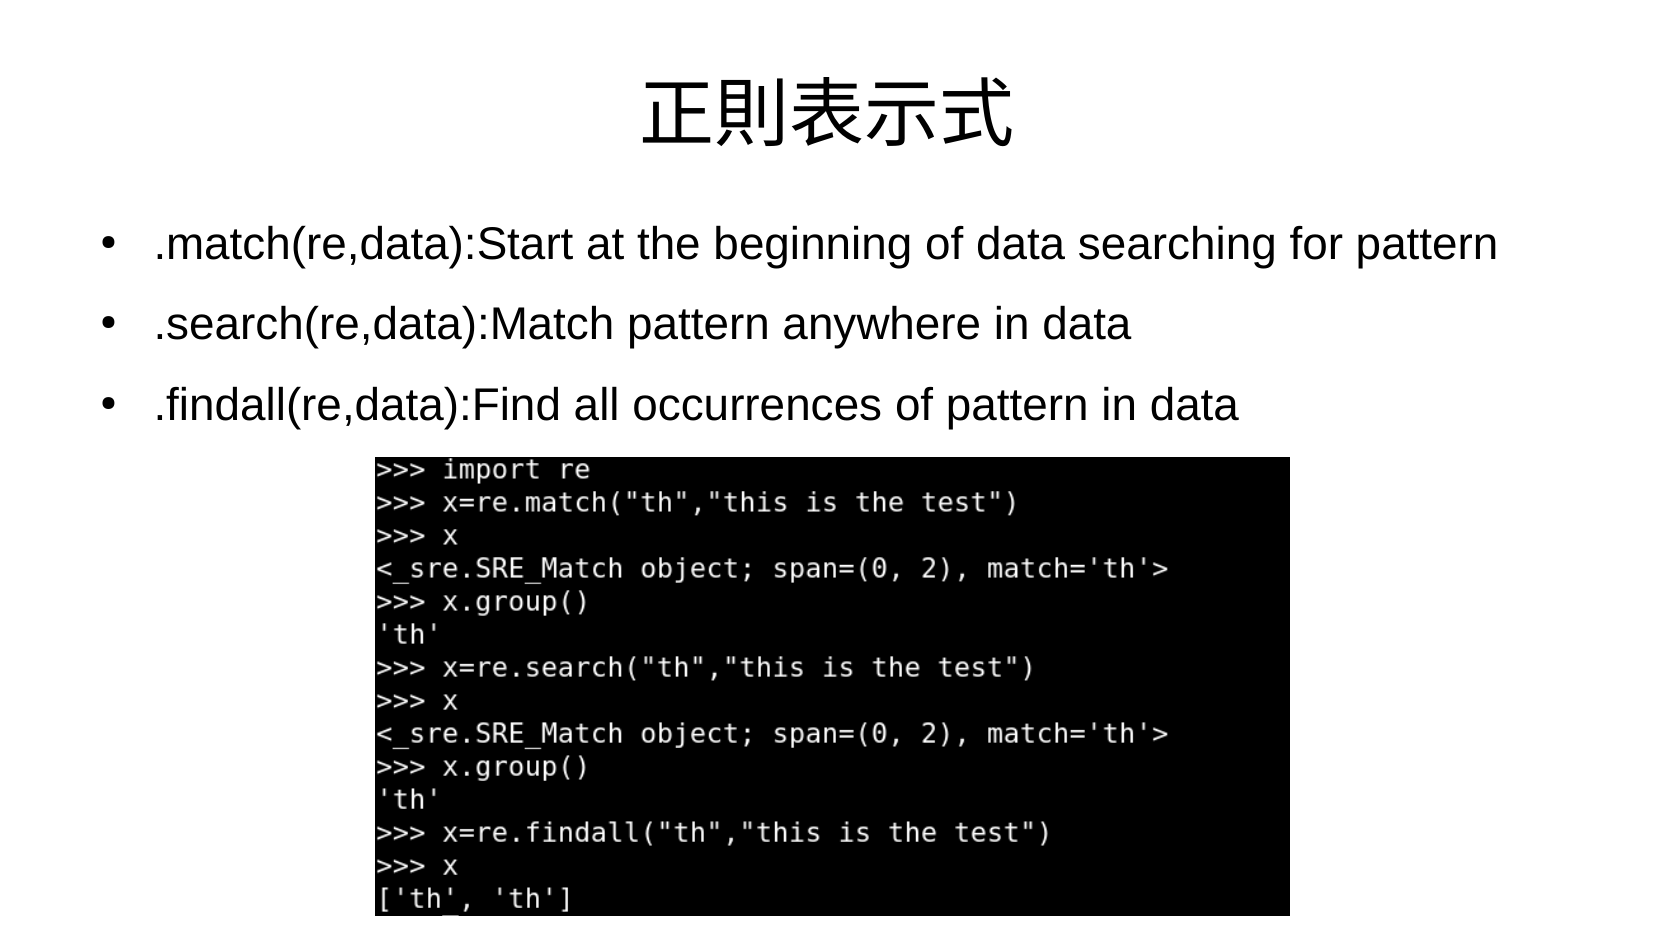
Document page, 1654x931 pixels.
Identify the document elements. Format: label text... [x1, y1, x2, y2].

picture [375, 457, 1291, 916]
list .match(re,data):Start at the beginning of data searching for pattern .search(re,data):Match pattern anywhere in data .findall(re,data):Find all occurrences of pattern in data [82, 217, 1571, 758]
title 正則表示式 [82, 37, 1571, 193]
